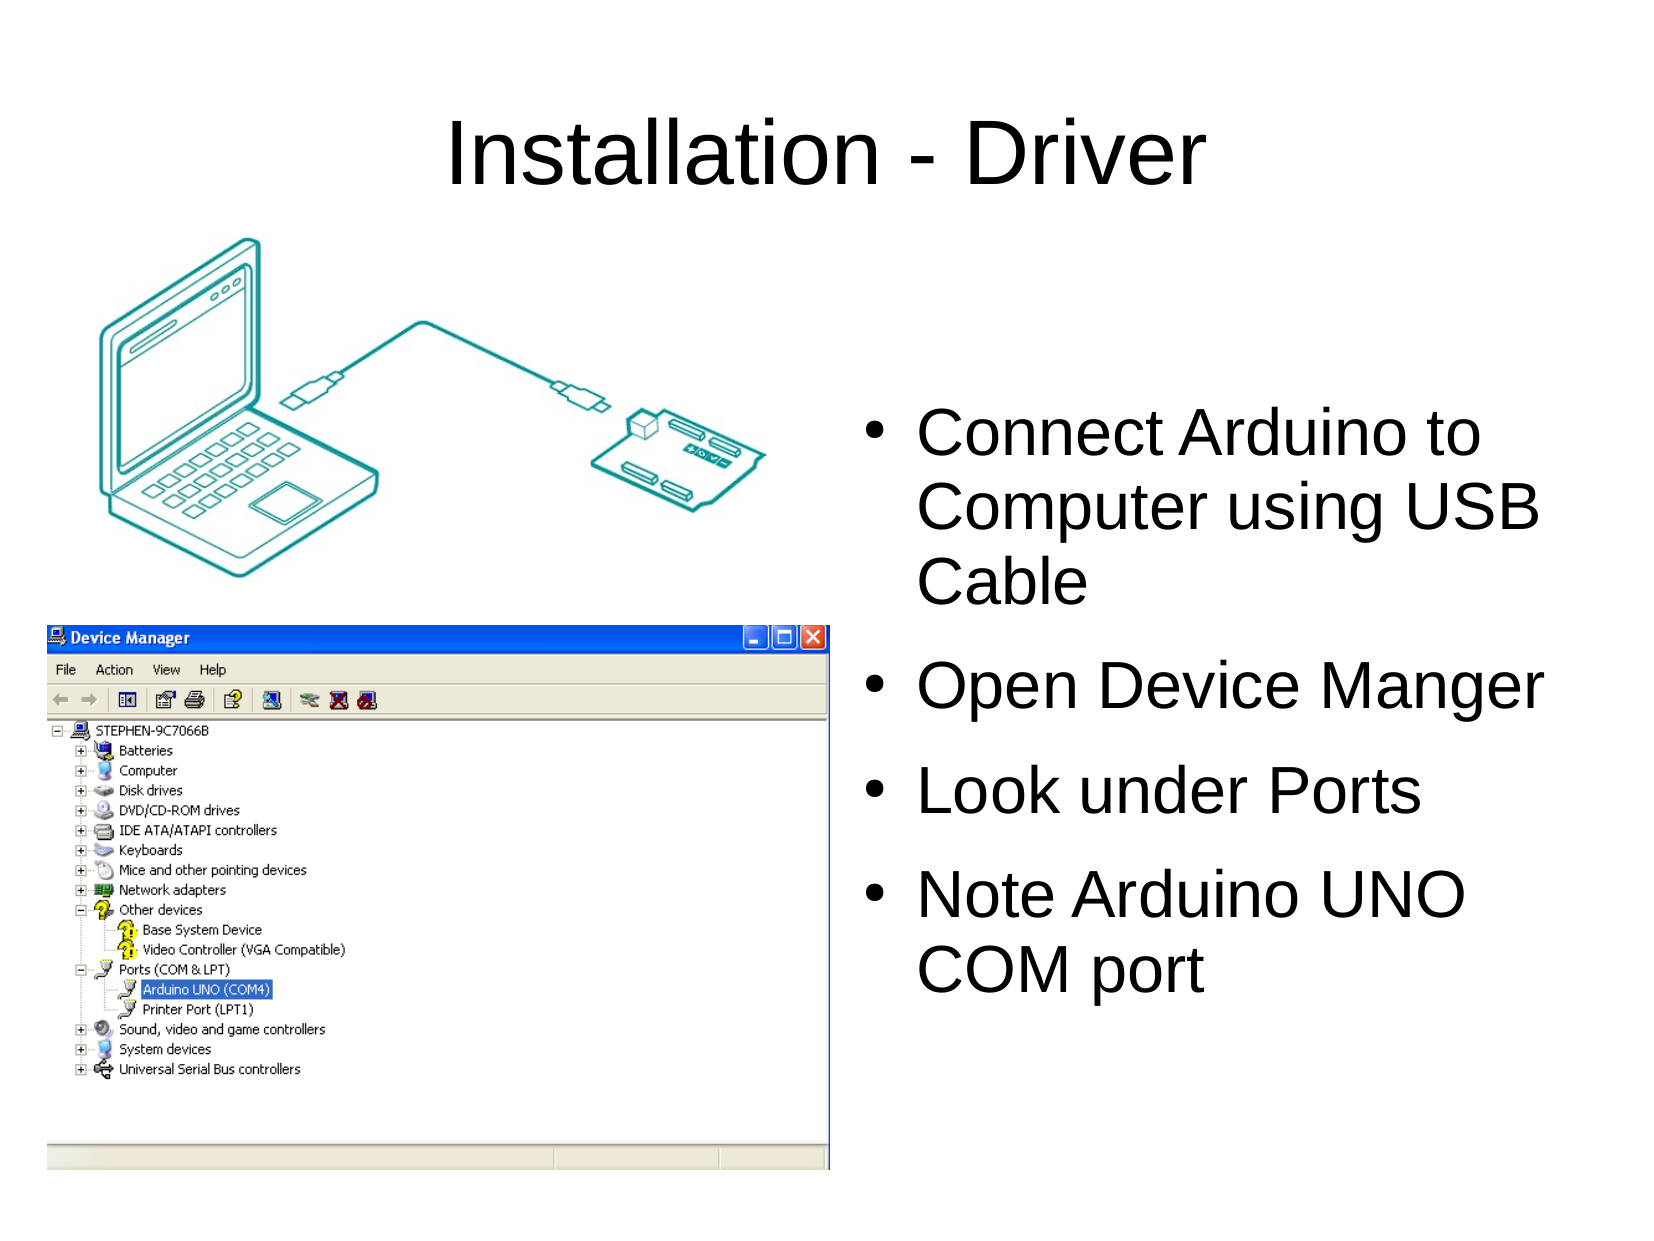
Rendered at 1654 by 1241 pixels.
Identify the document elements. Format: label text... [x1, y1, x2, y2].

list Connect Arduino to Computer using USB Cable Open Device Manger Look under Ports Note Arduino UNO COM port [845, 290, 1572, 1010]
picture [96, 236, 768, 580]
picture [47, 625, 830, 1170]
title Installation - Driver [82, 49, 1571, 257]
